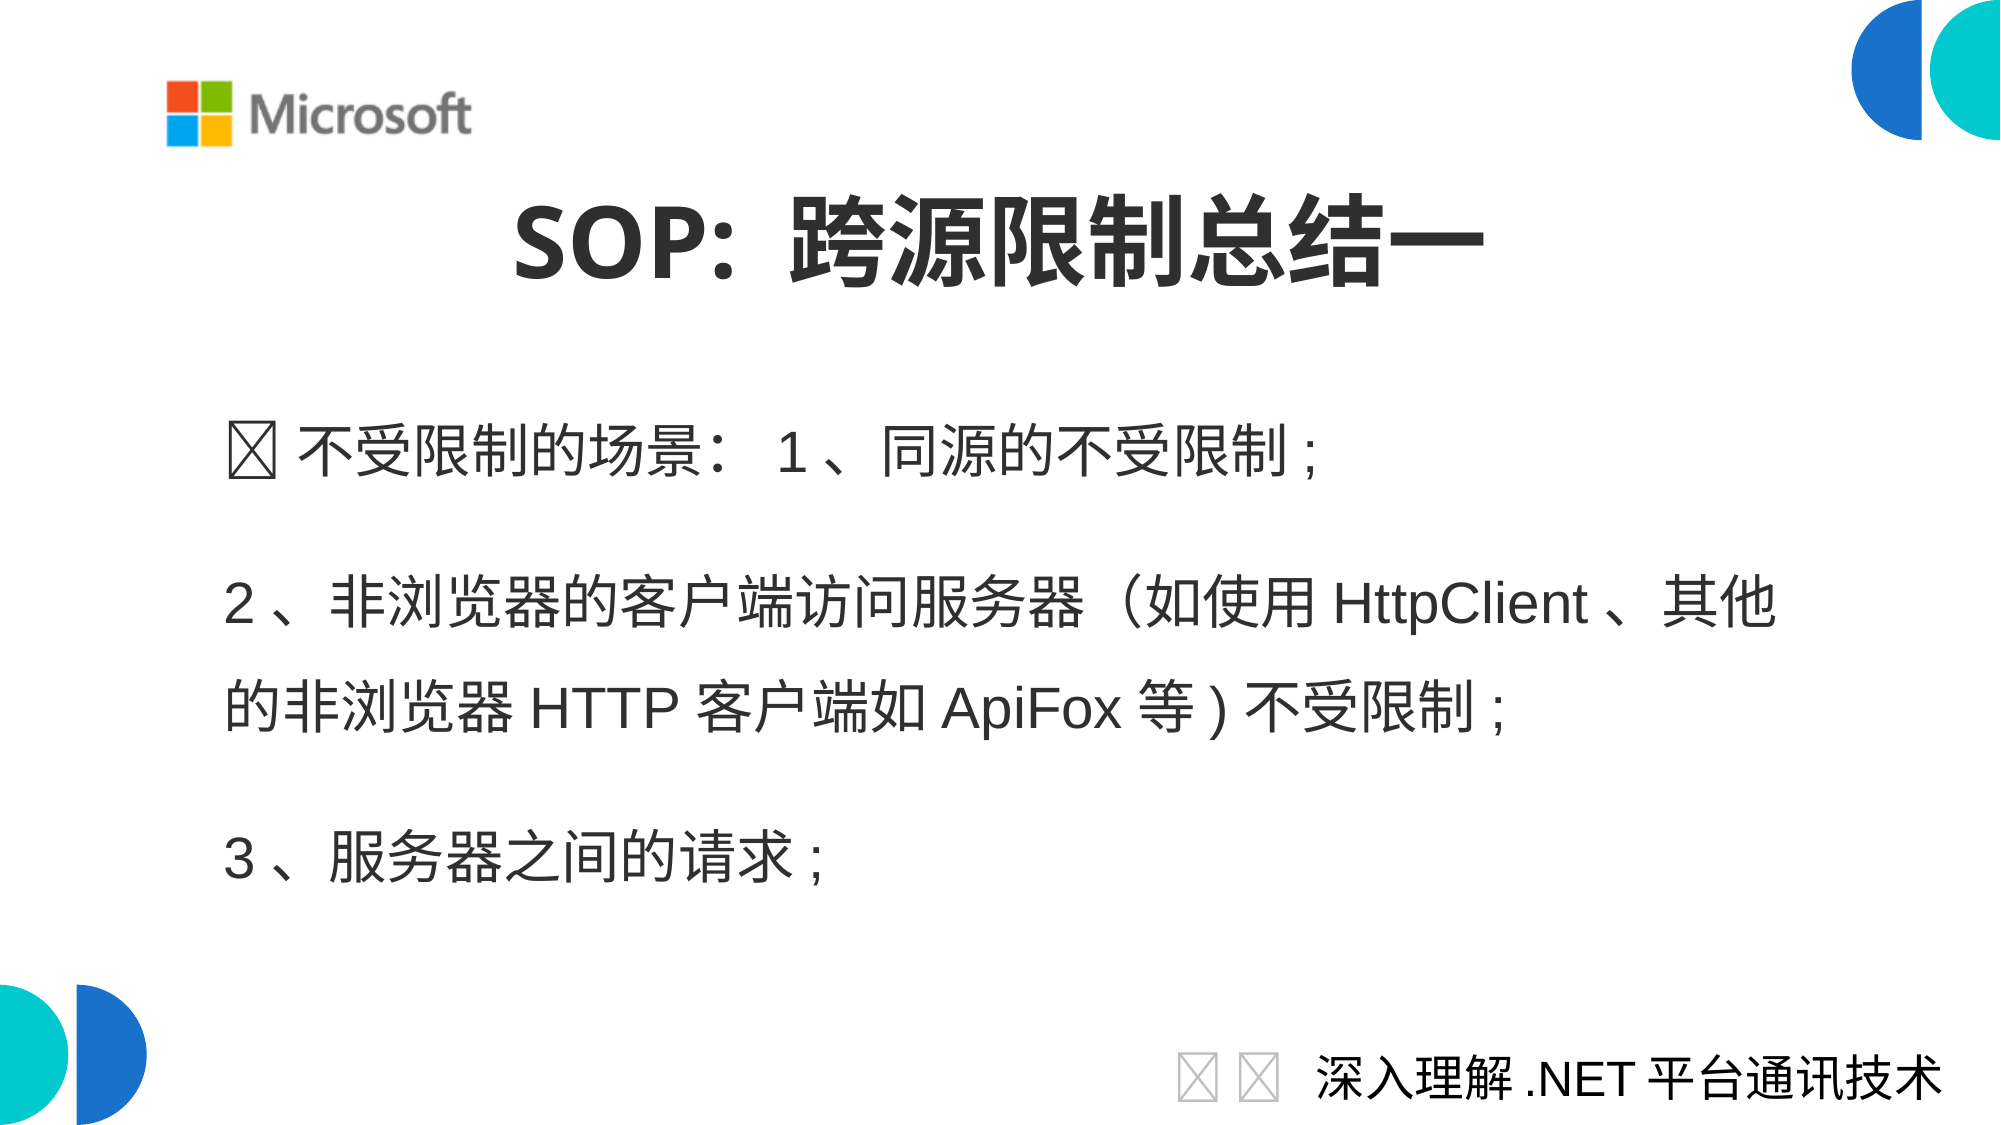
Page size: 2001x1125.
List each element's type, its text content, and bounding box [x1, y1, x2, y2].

subtitle 🚀 🚀 深入理解.NET平台通讯技术 [1173, 1046, 1952, 1107]
text_box 🚀不受限制的场景：1、同源的不受限制; 2、非浏览器的客户端访问服务器（如使用HttpClient、其他的非浏览器HTTP客户端如ApiFox等)不受限制; 3、服务器之间的请求; [209, 372, 1796, 585]
title SOP: 跨源限制总结一 [138, 145, 1862, 332]
picture [85, 41, 552, 189]
